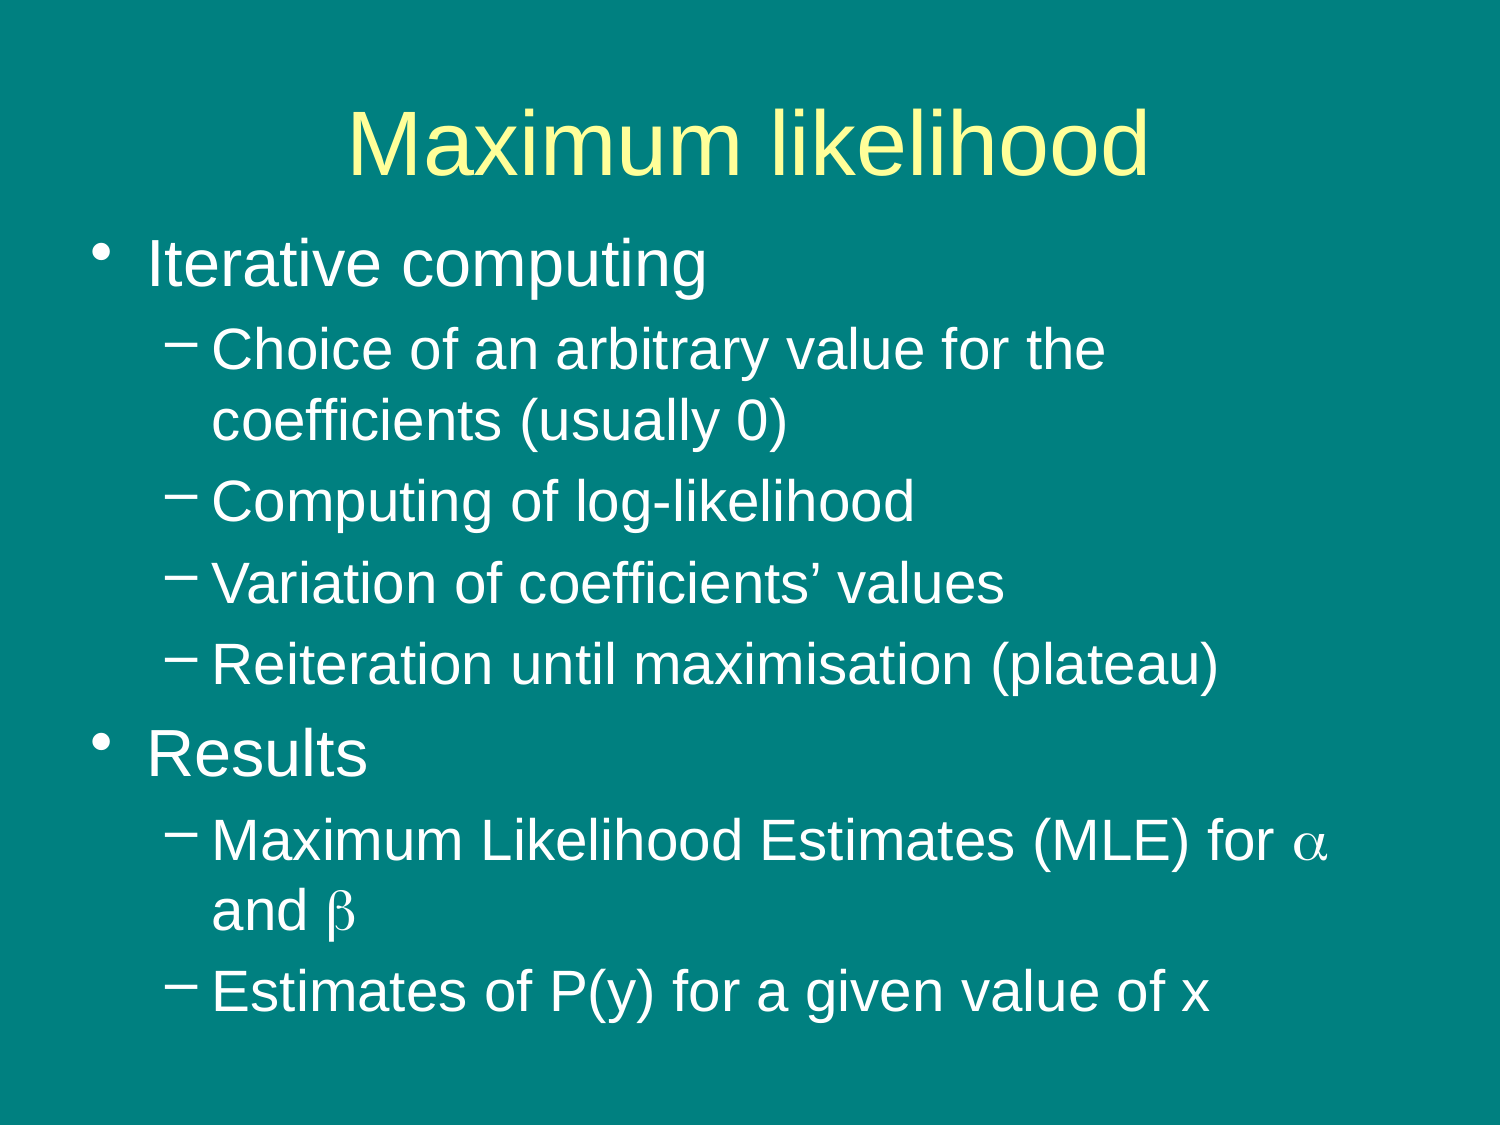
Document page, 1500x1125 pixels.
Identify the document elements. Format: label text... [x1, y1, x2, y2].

title Maximum likelihood [75, 45, 1425, 233]
list Iterative computing Choice of an arbitrary value for the coefficients (usually 0) Computing of log-likelihood Variation of coefficients’ values Reiteration until maximisation (plateau) Results Maximum Likelihood Estimates (MLE) for  and  Estimates of P(y) for a given value of x [75, 212, 1345, 888]
